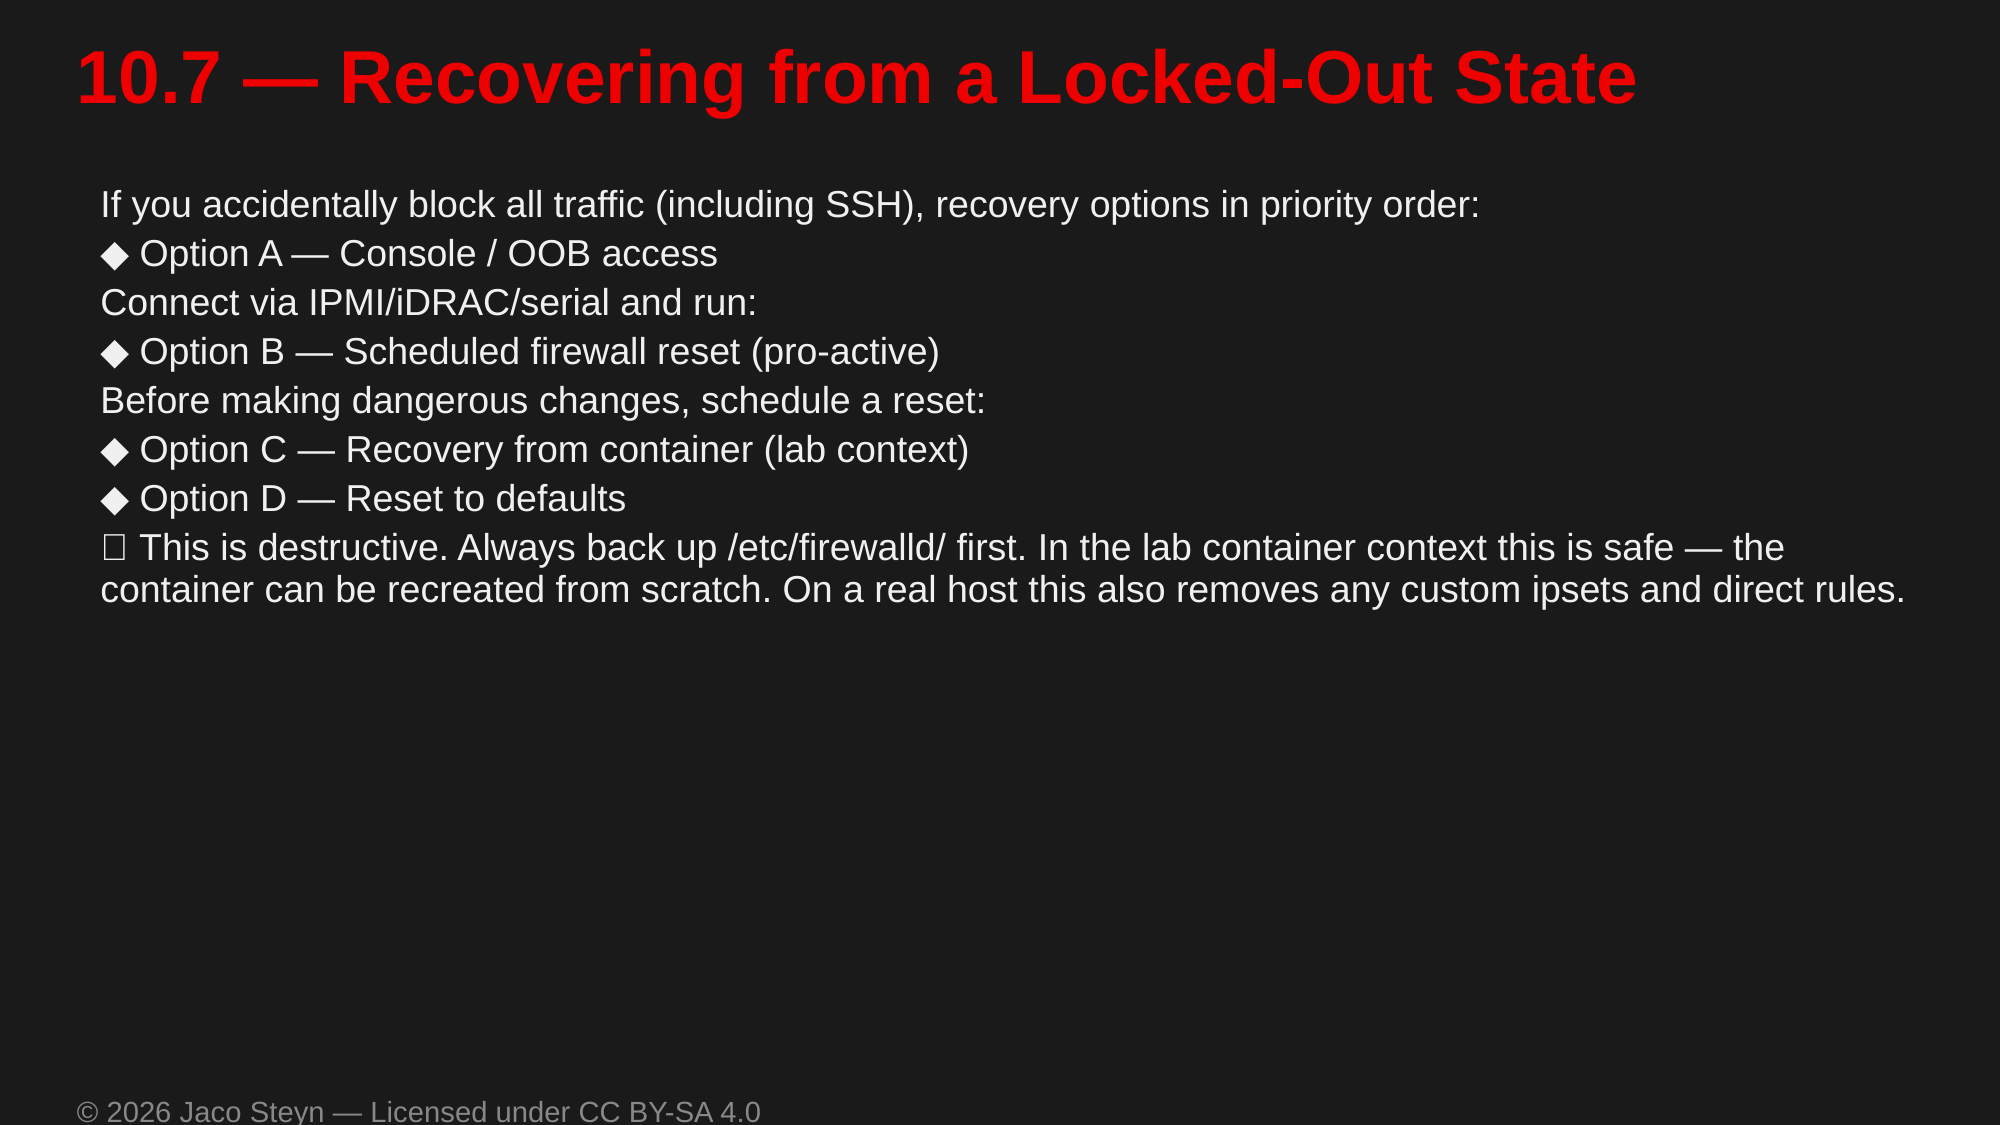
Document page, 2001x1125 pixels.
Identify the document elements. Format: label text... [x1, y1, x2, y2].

text_box 10.7 — Recovering from a Locked-Out State [59, 23, 1942, 154]
text_box If you accidentally block all traffic (including SSH), recovery options in priority order: ◆ Option A — Console / OOB access Connect via IPMI/iDRAC/serial and run: ◆ Option B — Scheduled firewall reset (pro-active) Before making dangerous changes, schedule a reset: ◆ Option C — Recovery from container (lab context) ◆ Option D — Reset to defaults 💡 This is destructive. Always back up /etc/firewalld/ first. In the lab container context this is safe — the container can be recreated from scratch. On a real host this also removes any custom ipsets and direct rules. [59, 171, 1942, 1083]
text_box © 2026 Jaco Steyn — Licensed under CC BY-SA 4.0 [59, 1083, 1942, 1120]
